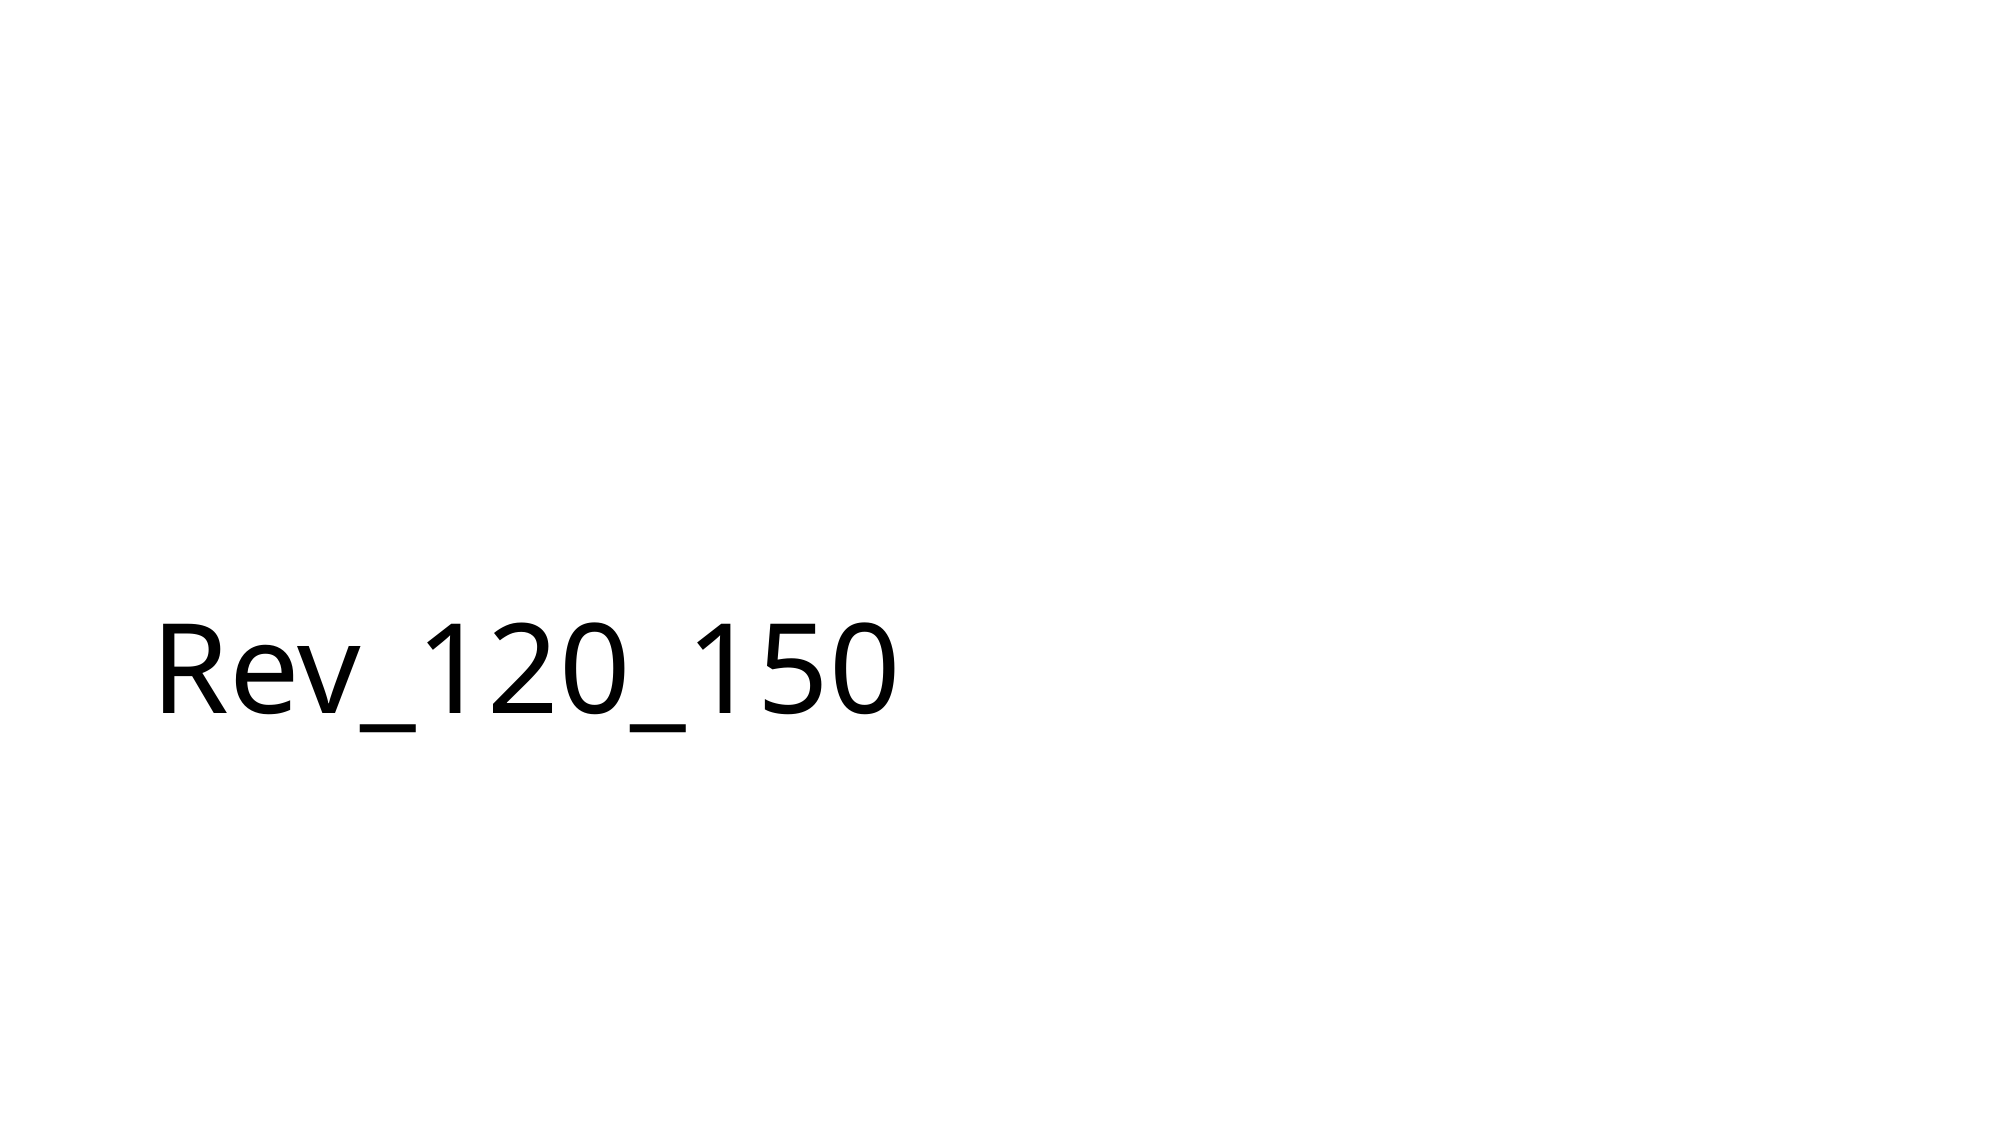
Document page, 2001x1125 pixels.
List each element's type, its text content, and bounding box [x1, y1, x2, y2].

title Rev_120_150 [136, 280, 1862, 749]
